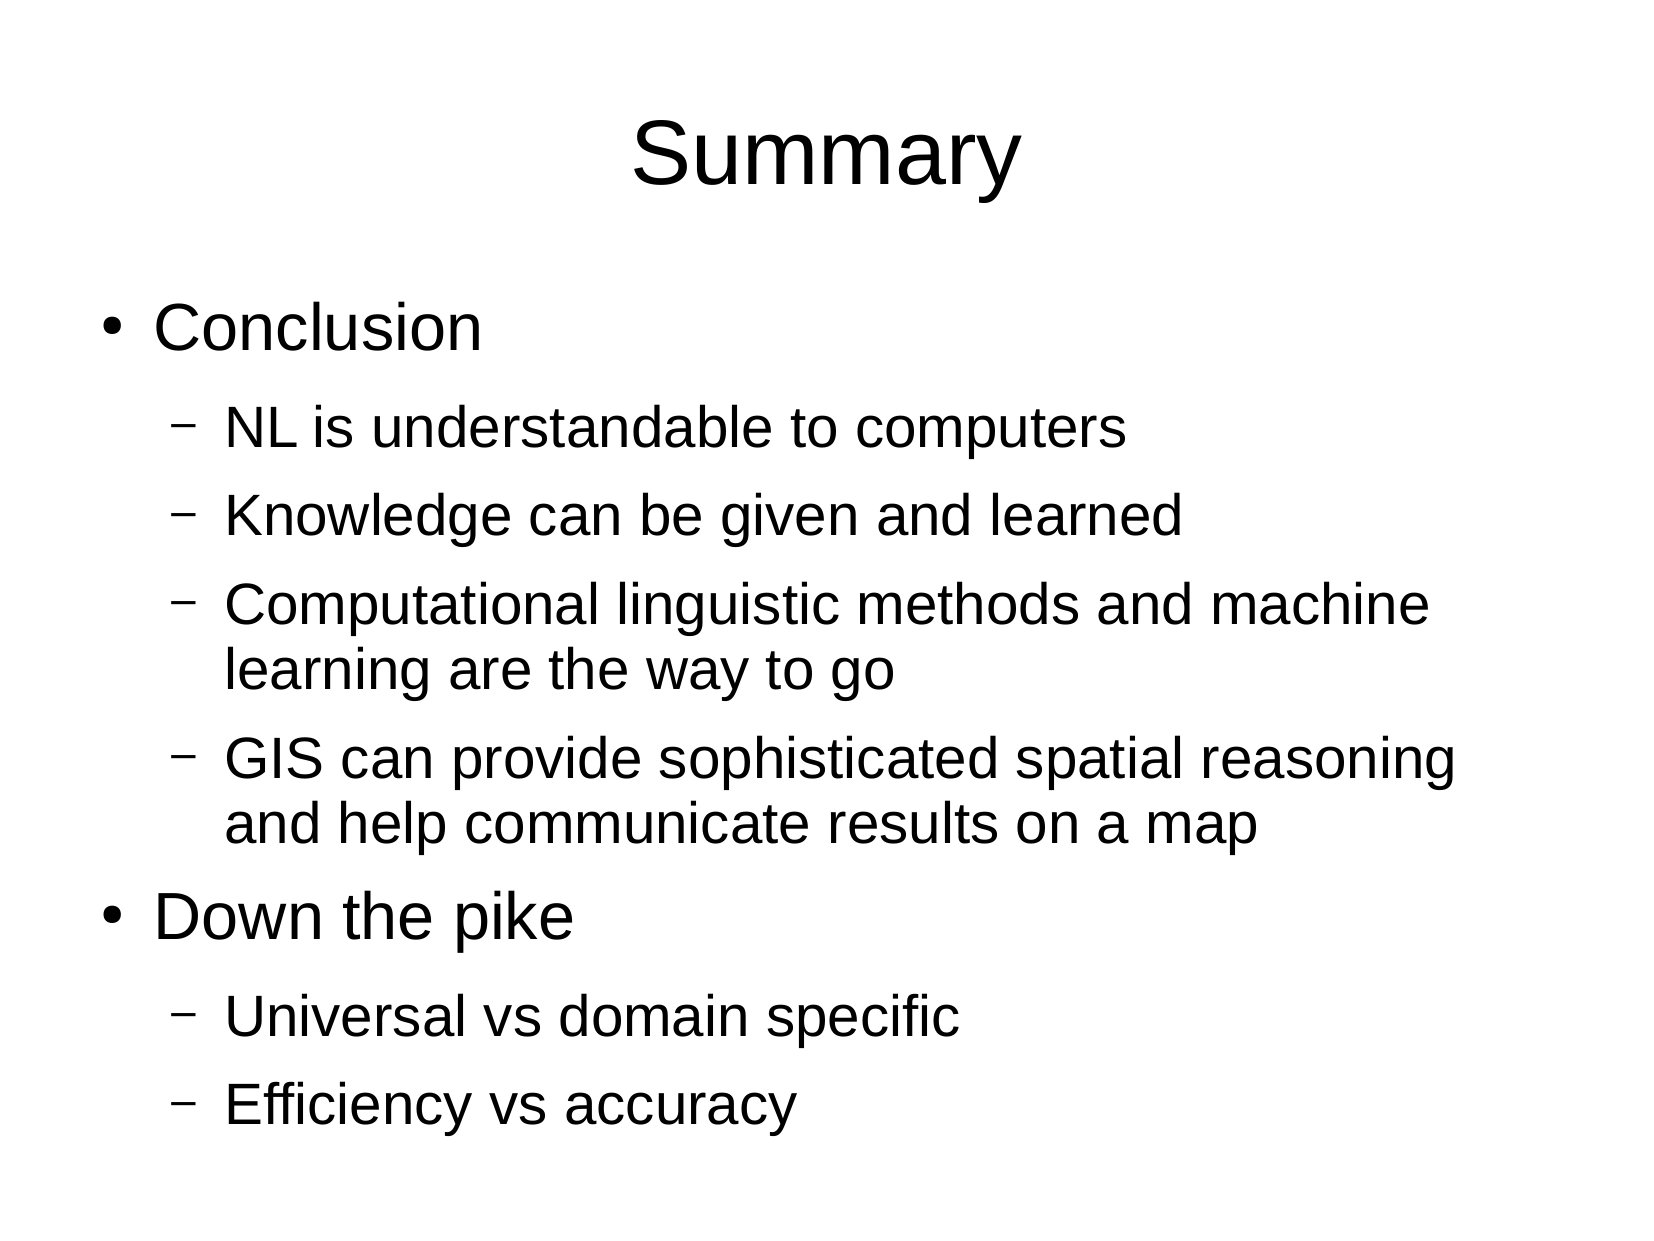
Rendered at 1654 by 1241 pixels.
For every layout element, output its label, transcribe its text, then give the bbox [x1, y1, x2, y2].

list Conclusion NL is understandable to computers Knowledge can be given and learned Computational linguistic methods and machine learning are the way to go GIS can provide sophisticated spatial reasoning and help communicate results on a map Down the pike Universal vs domain specific Efficiency vs accuracy [82, 290, 1538, 1186]
title Summary [82, 49, 1571, 257]
